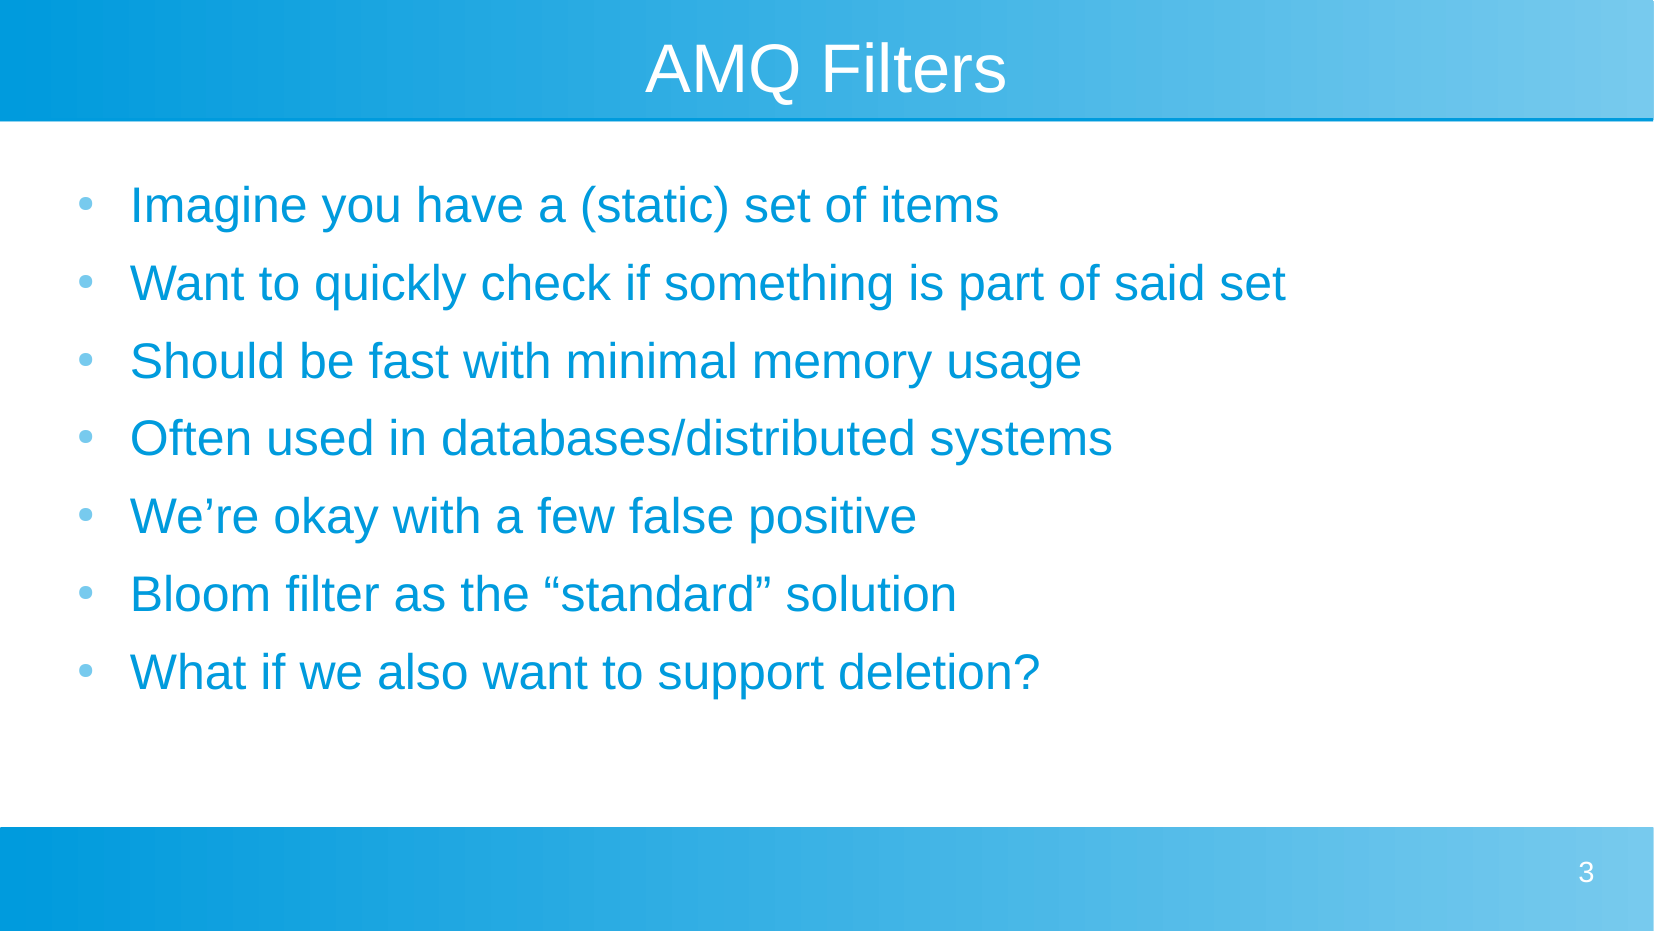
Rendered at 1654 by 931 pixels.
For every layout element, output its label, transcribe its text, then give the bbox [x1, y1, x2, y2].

title AMQ Filters [59, 29, 1595, 108]
list Imagine you have a (static) set of items Want to quickly check if something is part of said set Should be fast with minimal memory usage Often used in databases/distributed systems We’re okay with a few false positive Bloom filter as the “standard” solution What if we also want to support deletion? [59, 177, 1595, 768]
